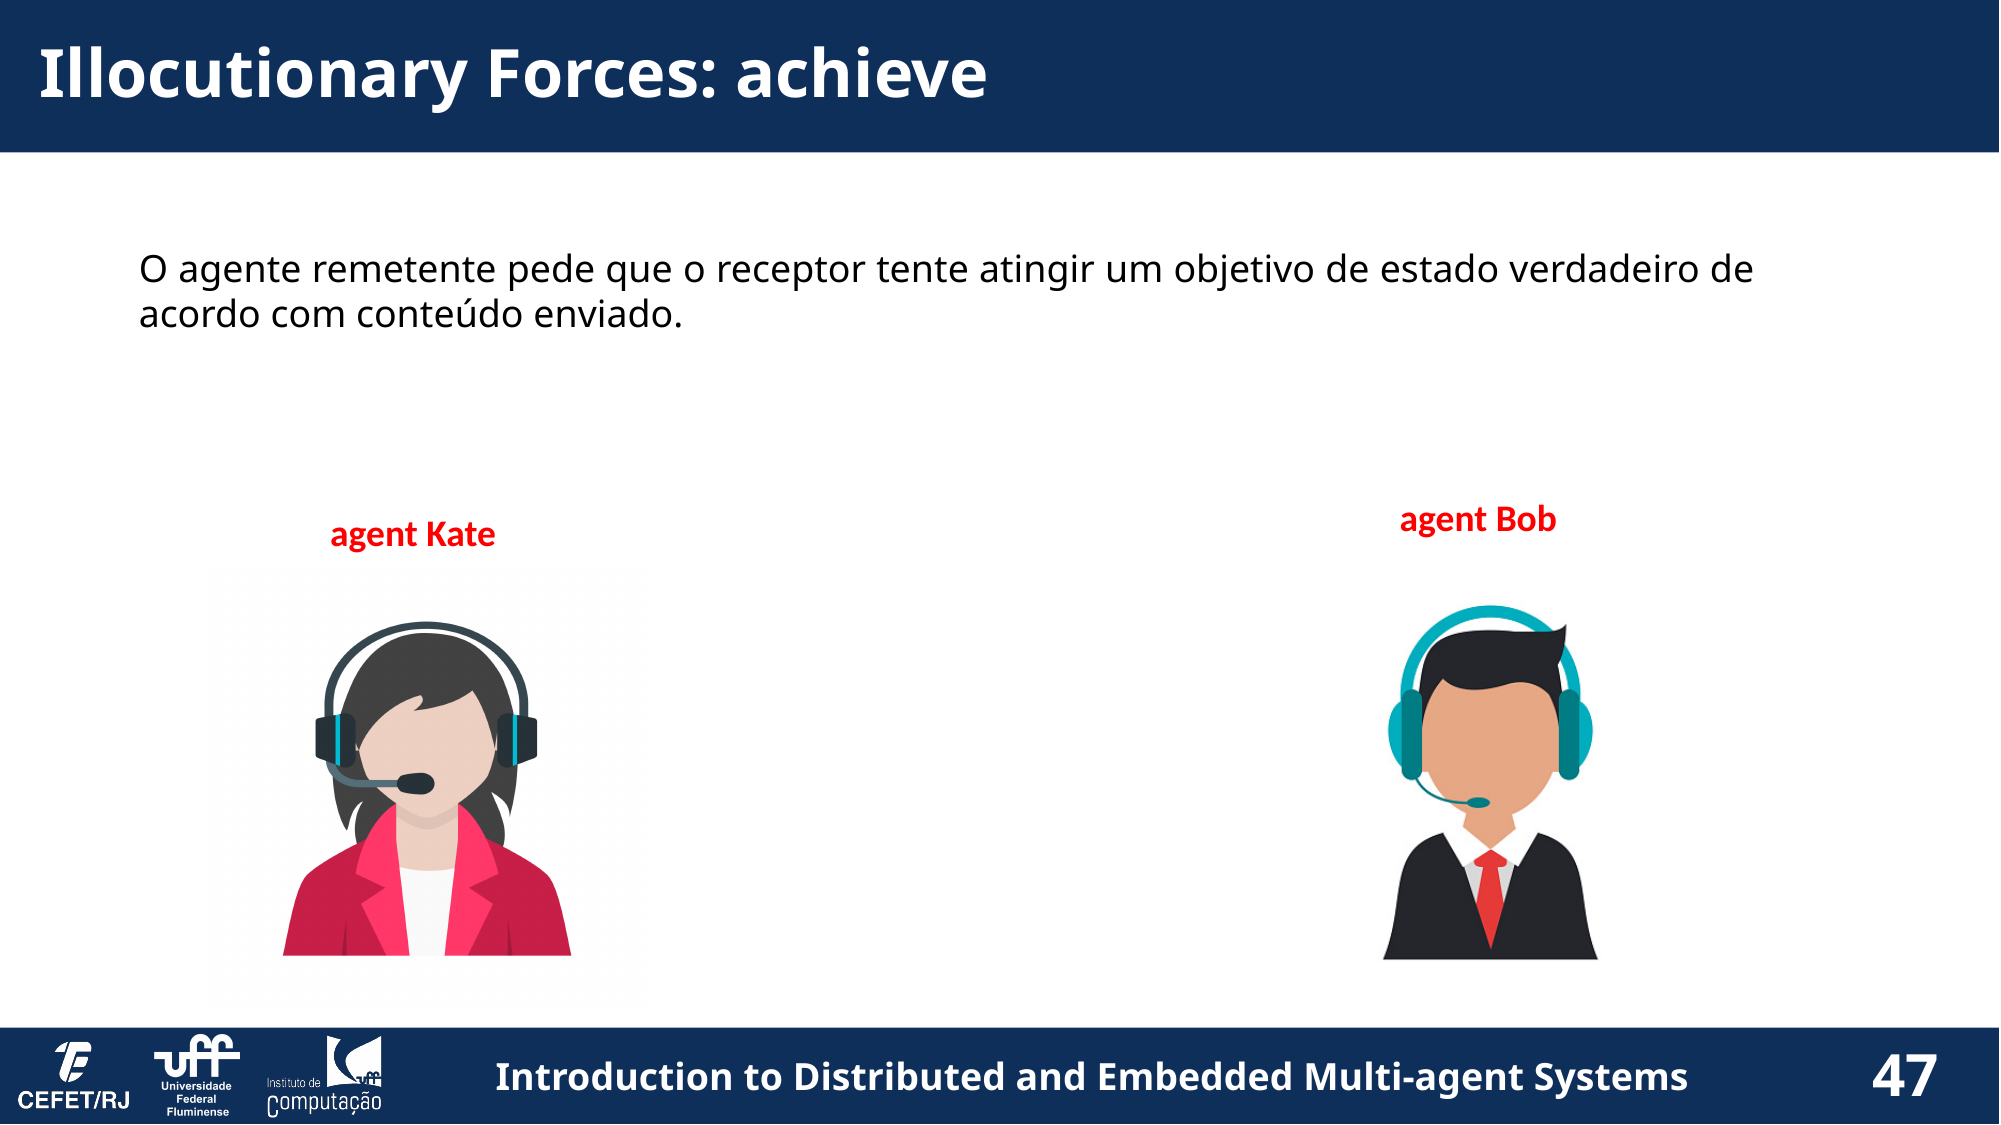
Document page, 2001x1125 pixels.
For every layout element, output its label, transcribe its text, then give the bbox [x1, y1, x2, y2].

picture [153, 1033, 241, 1121]
text_box agent Kate [295, 501, 531, 562]
picture [265, 1033, 383, 1118]
picture [1268, 560, 1713, 1005]
text_box O agente remetente pede que o receptor tente atingir um objetivo de estado verdadeiro de acordo com conteúdo enviado. [123, 237, 1771, 343]
text_box agent Bob [1360, 486, 1596, 547]
text_box Illocutionary Forces: achieve [25, 23, 1999, 119]
picture [18, 1021, 129, 1125]
picture [205, 566, 649, 1011]
